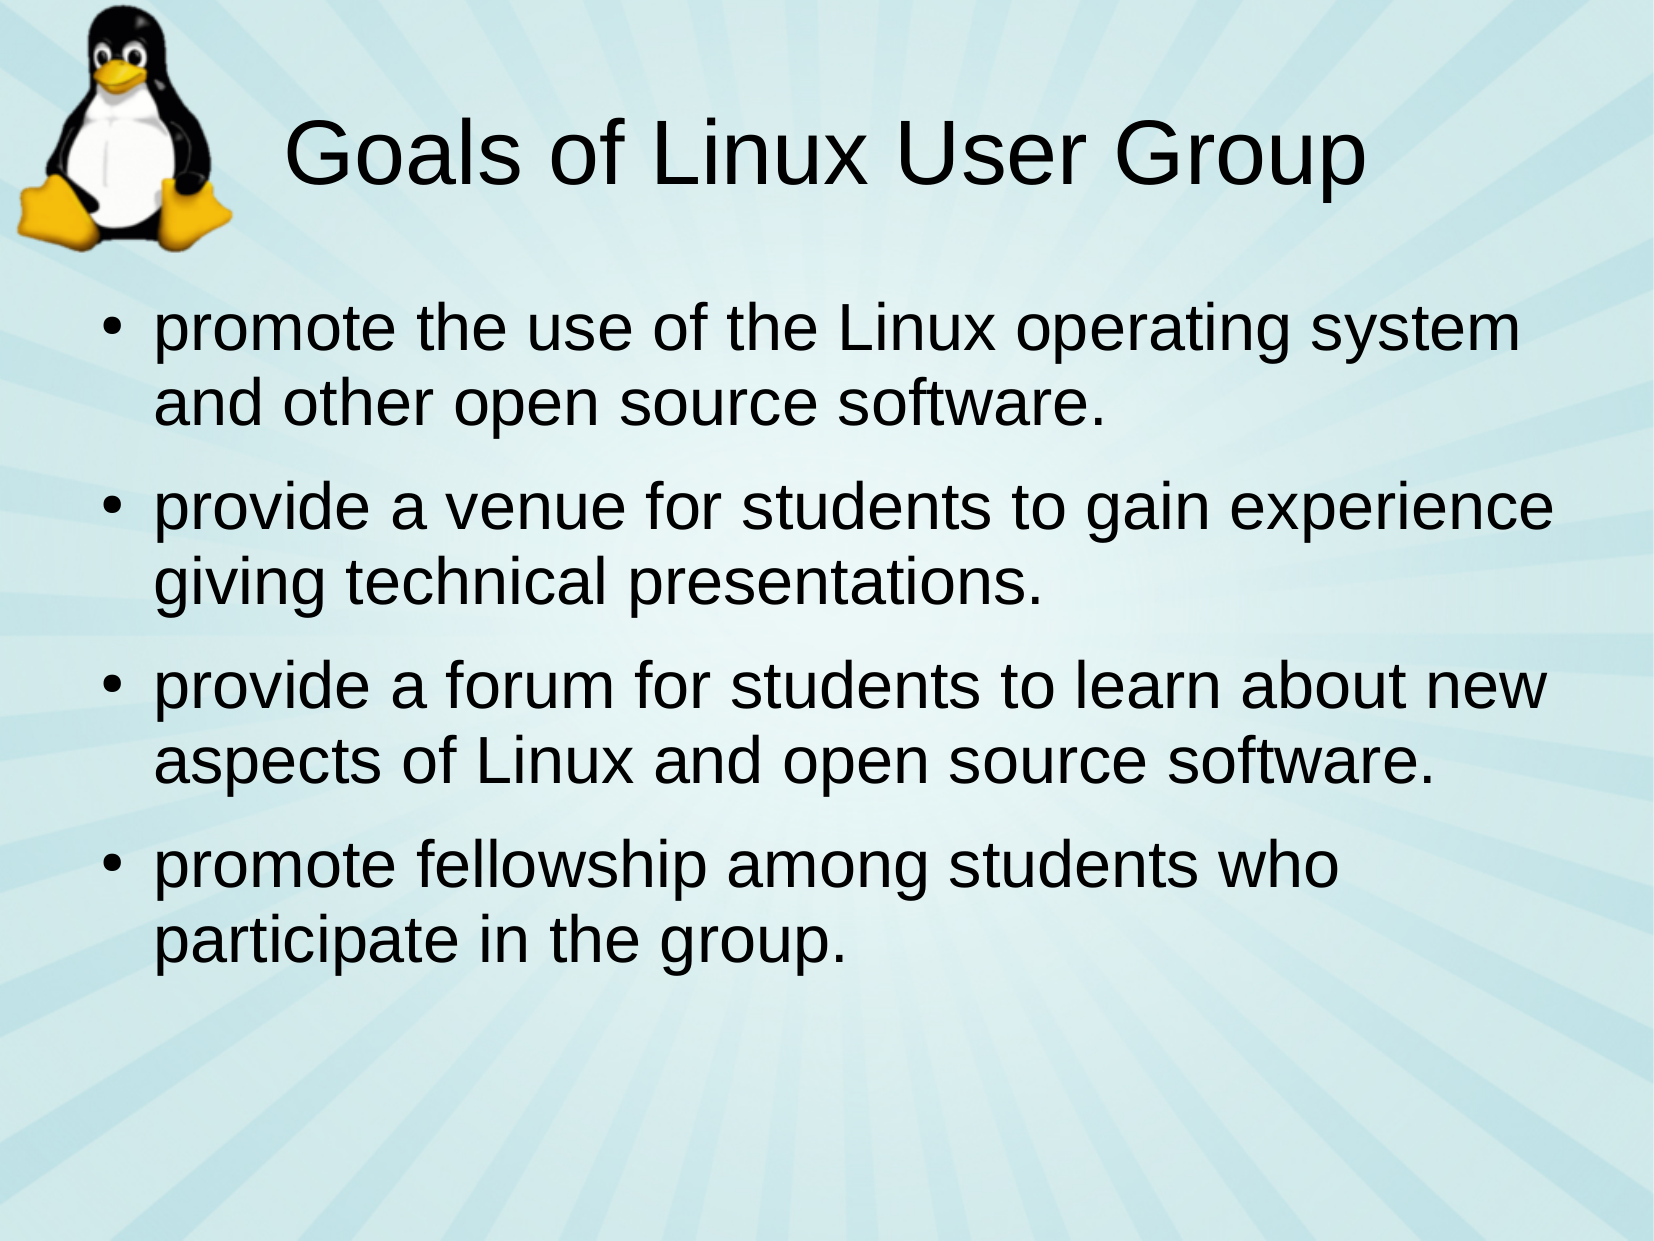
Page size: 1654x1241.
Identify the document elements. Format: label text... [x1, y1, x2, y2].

picture [0, 0, 1654, 1241]
title Goals of Linux User Group [82, 49, 1571, 257]
list promote the use of the Linux operating system and other open source software. provide a venue for students to gain experience giving technical presentations. provide a forum for students to learn about new aspects of Linux and open source software. promote fellowship among students who participate in the group. [82, 290, 1571, 1111]
